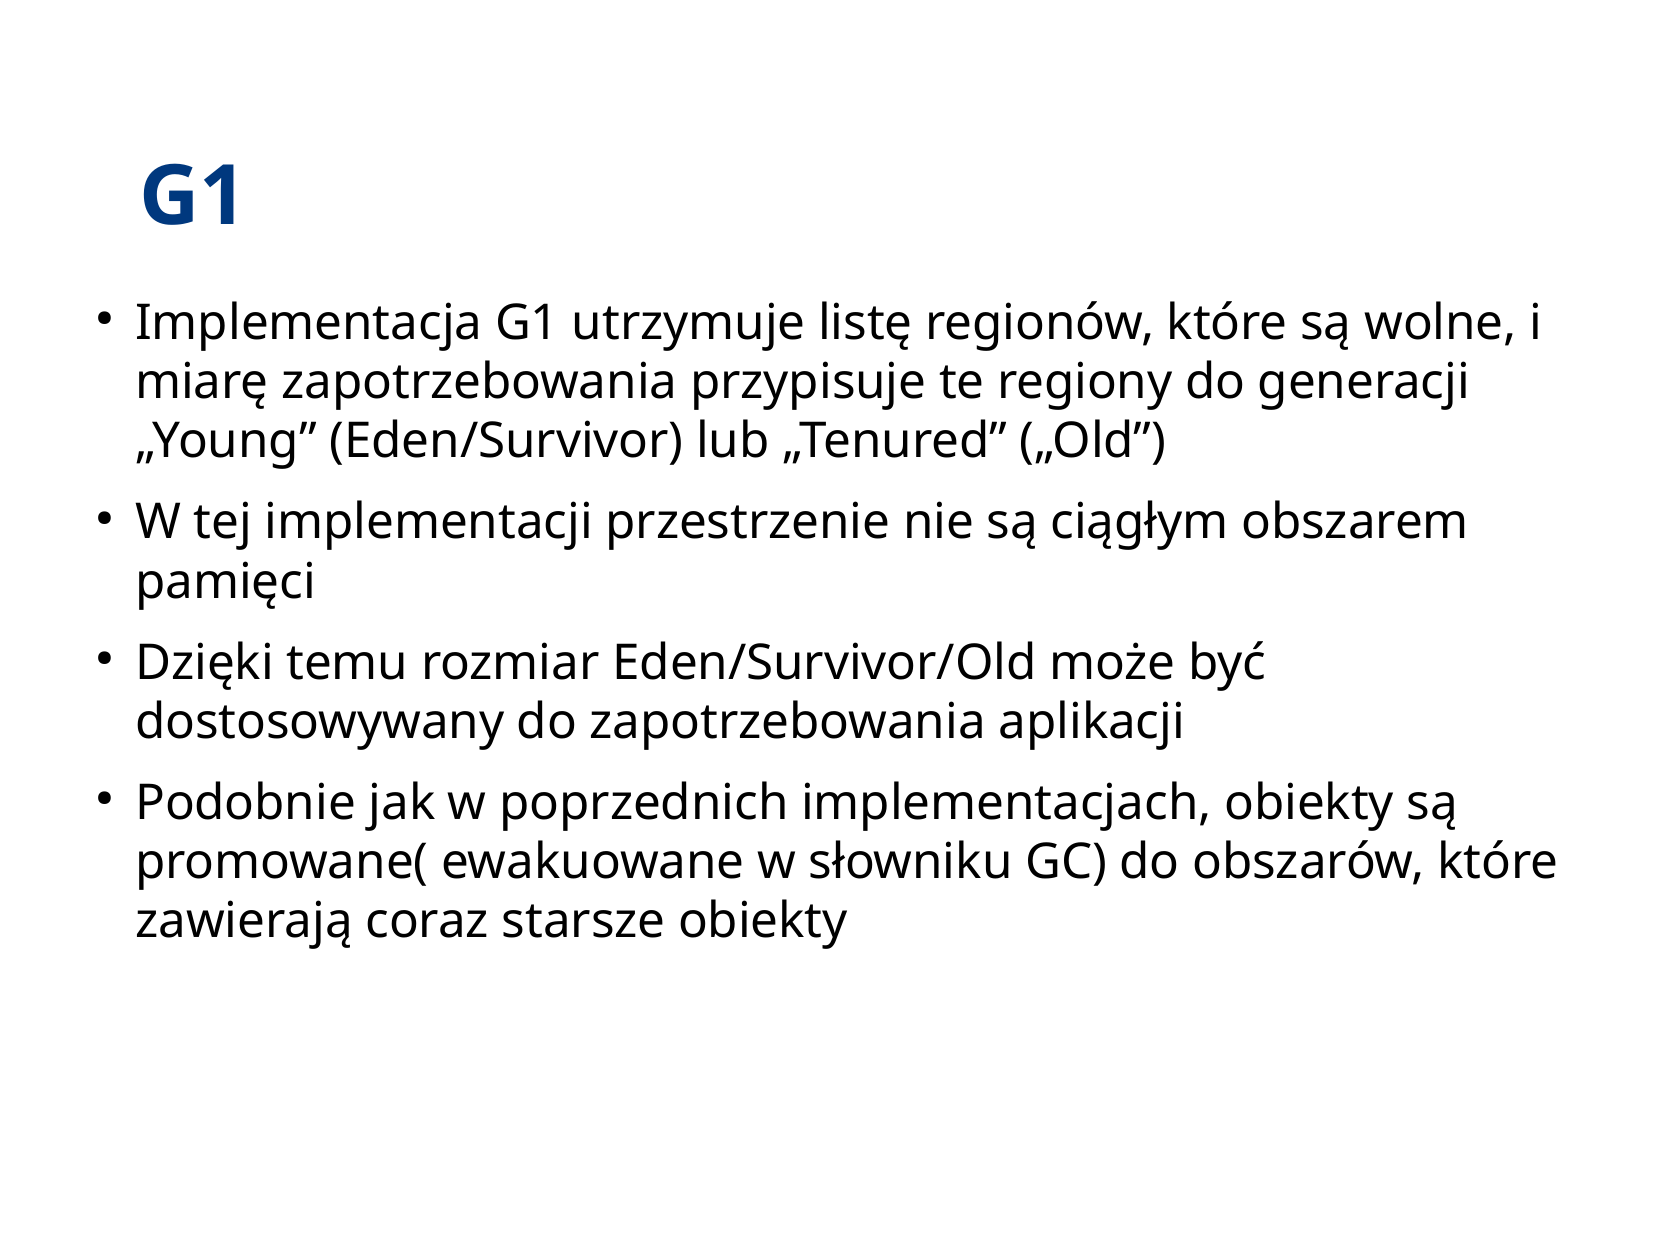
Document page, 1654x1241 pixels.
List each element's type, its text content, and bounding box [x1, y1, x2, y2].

title G1 [82, 49, 1571, 257]
list Implementacja G1 utrzymuje listę regionów, które są wolne, i miarę zapotrzebowania przypisuje te regiony do generacji „Young” (Eden/Survivor) lub „Tenured” („Old”) W tej implementacji przestrzenie nie są ciągłym obszarem pamięci Dzięki temu rozmiar Eden/Survivor/Old może być dostosowywany do zapotrzebowania aplikacji Podobnie jak w poprzednich implementacjach, obiekty są promowane( ewakuowane w słowniku GC) do obszarów, które zawierają coraz starsze obiekty [82, 290, 1571, 1010]
